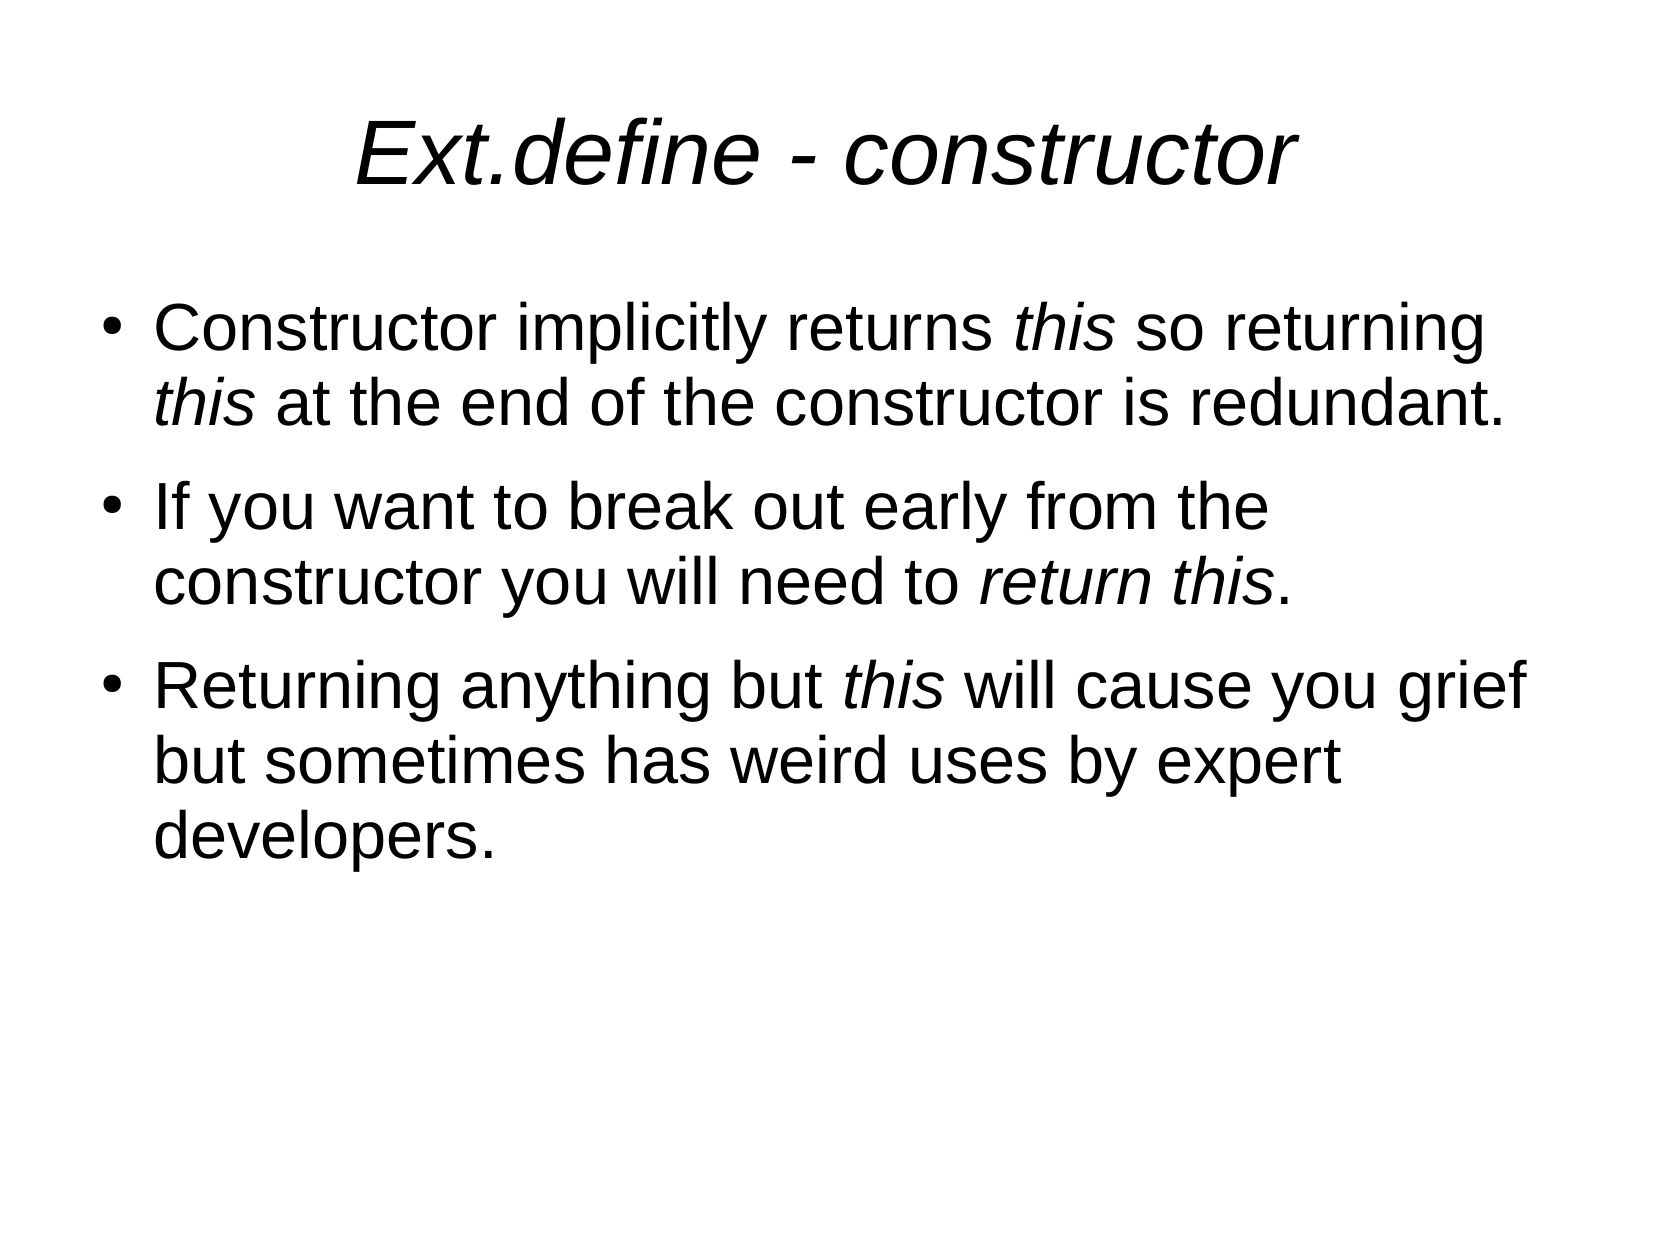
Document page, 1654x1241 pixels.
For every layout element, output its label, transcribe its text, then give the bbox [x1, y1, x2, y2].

title Ext.define - constructor [82, 49, 1571, 257]
list Constructor implicitly returns this so returning this at the end of the constructor is redundant. If you want to break out early from the constructor you will need to return this. Returning anything but this will cause you grief but sometimes has weird uses by expert developers. [82, 290, 1538, 1010]
